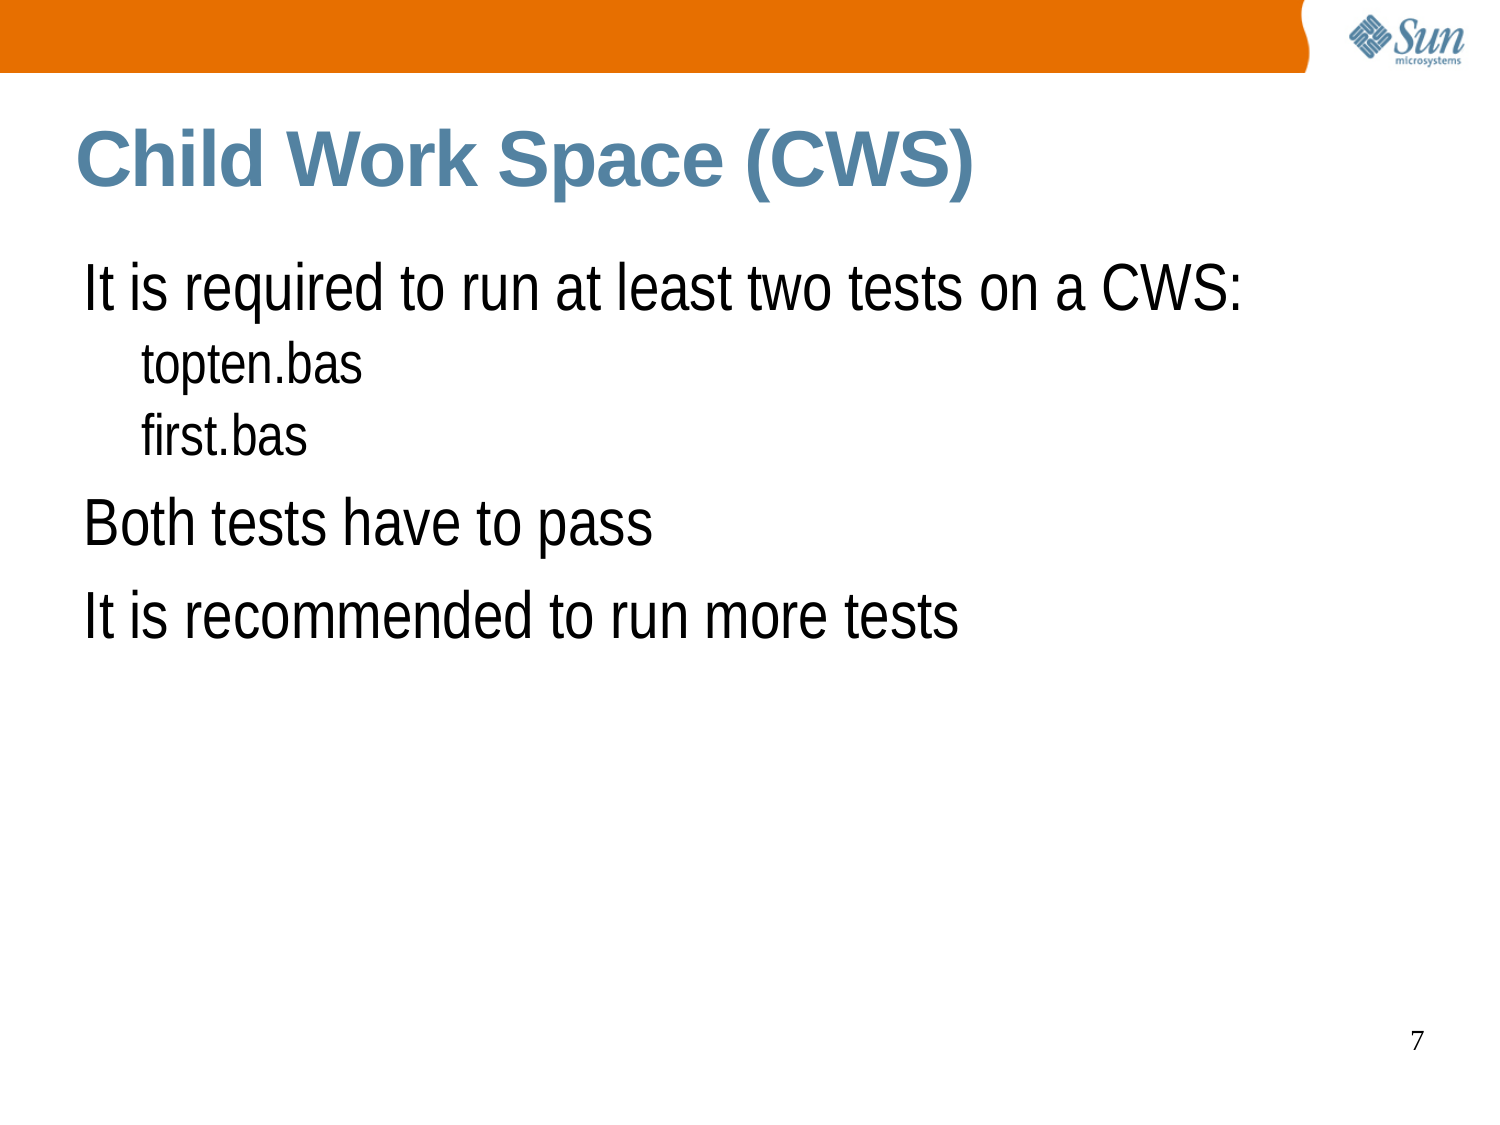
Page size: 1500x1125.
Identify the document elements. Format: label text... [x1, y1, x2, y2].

picture [0, 0, 1500, 73]
title Child Work Space (CWS) [75, 123, 1437, 227]
list It is required to run at least two tests on a CWS: topten.bas first.bas Both tests have to pass It is recommended to run more tests [64, 258, 1401, 1062]
